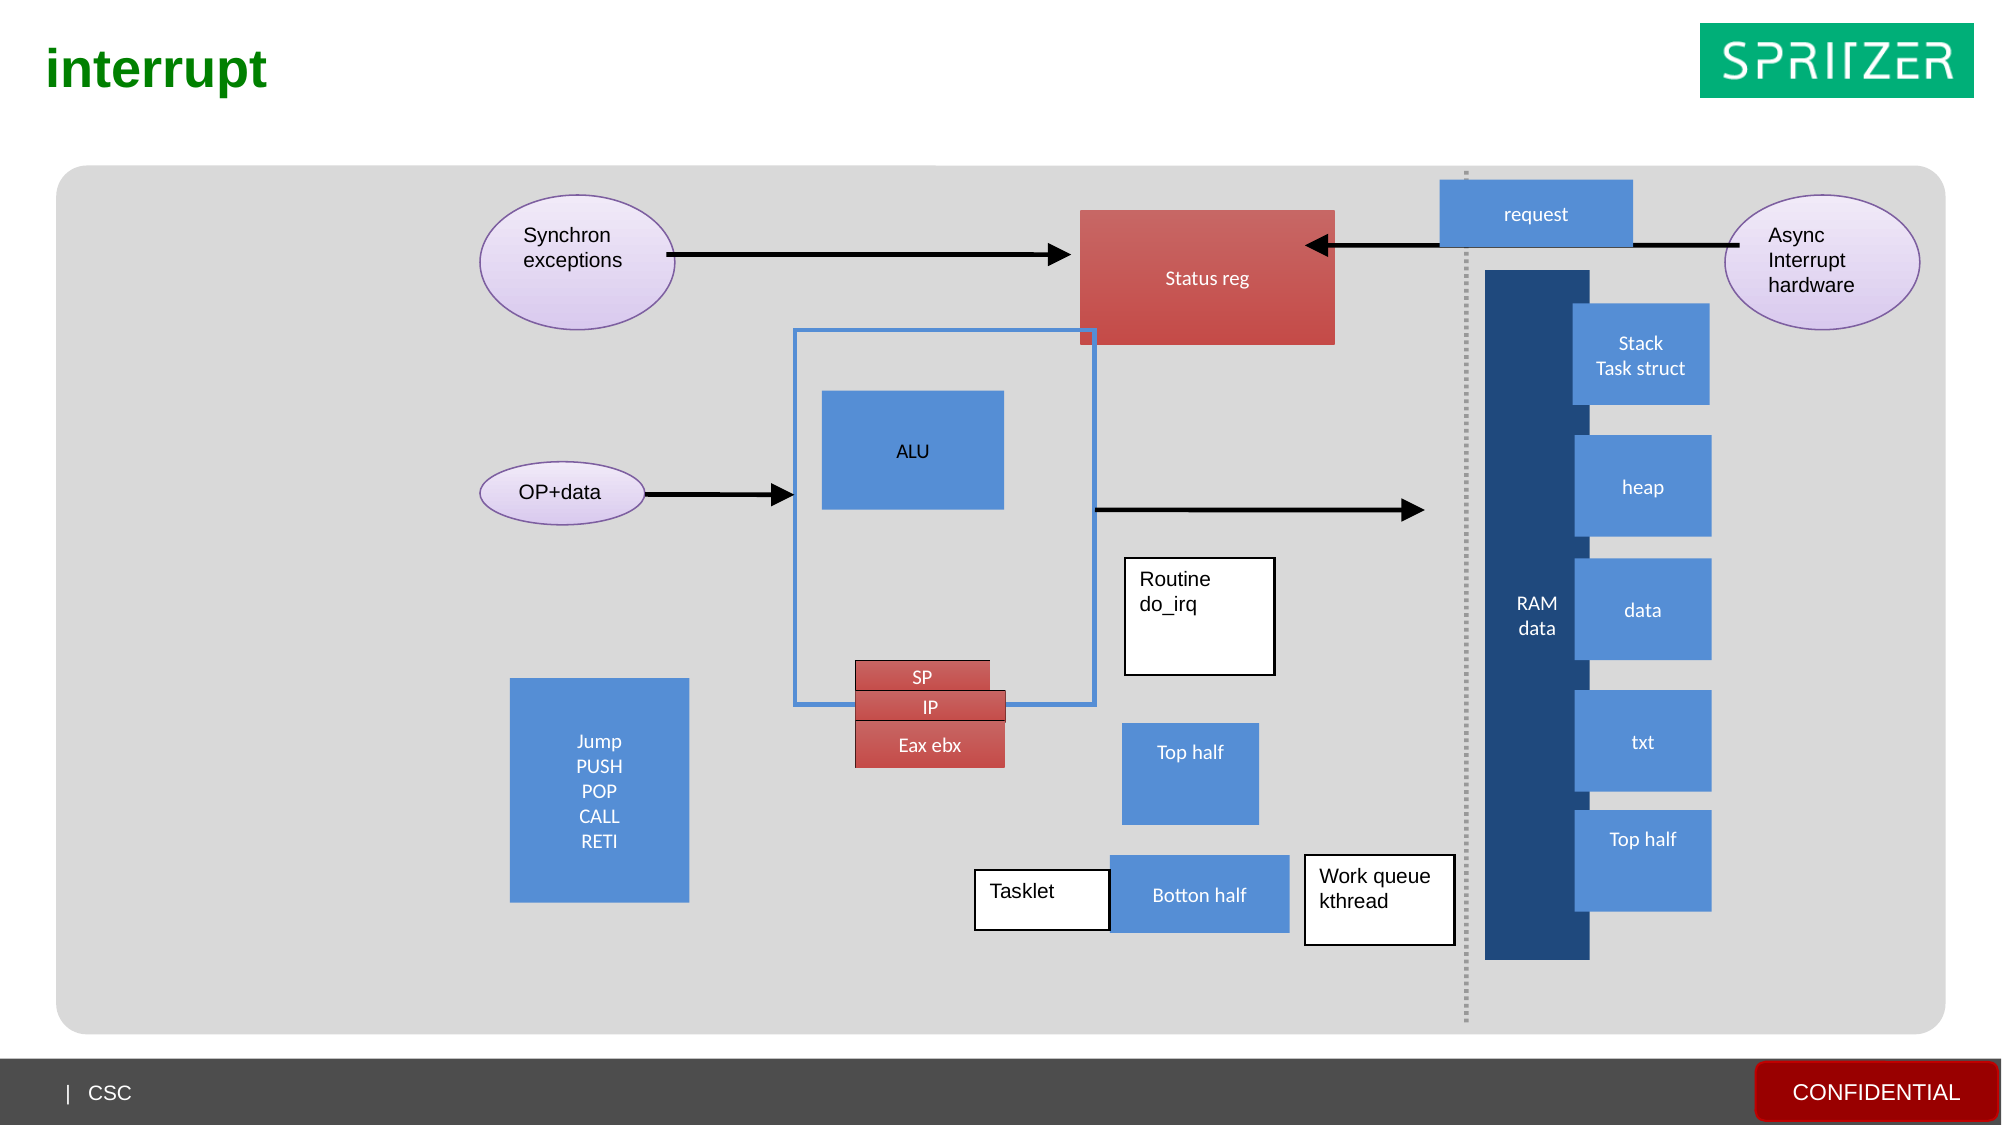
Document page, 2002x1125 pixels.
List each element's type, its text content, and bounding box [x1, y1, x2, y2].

text_box Synchron exceptions [480, 195, 675, 330]
text_box OP+data [479, 461, 645, 525]
text_box IP [855, 690, 1006, 723]
text_box interrupt [45, 27, 1954, 99]
text_box Status reg [1080, 210, 1335, 345]
text_box Async Interrupt hardware [1725, 195, 1920, 330]
text_box RAM data [1485, 270, 1590, 960]
text_box Eax ebx [855, 720, 1005, 768]
text_box heap [1574, 435, 1712, 537]
picture [1700, 23, 1974, 98]
text_box Tasklet [974, 870, 1110, 930]
text_box txt [1574, 690, 1712, 792]
text_box data [1574, 558, 1712, 661]
text_box Work queue kthread [1304, 855, 1455, 945]
text_box Top half [1574, 810, 1712, 912]
text_box Stack Task struct [1572, 303, 1710, 405]
text_box ALU [821, 390, 1005, 510]
text_box request [1439, 179, 1634, 247]
text_box Top half [1122, 723, 1260, 825]
text_box Jump PUSH POP CALL RETI [509, 678, 690, 903]
text_box Routine do_irq [1124, 558, 1275, 675]
text_box SP [855, 660, 990, 690]
text_box Botton half [1109, 855, 1290, 933]
